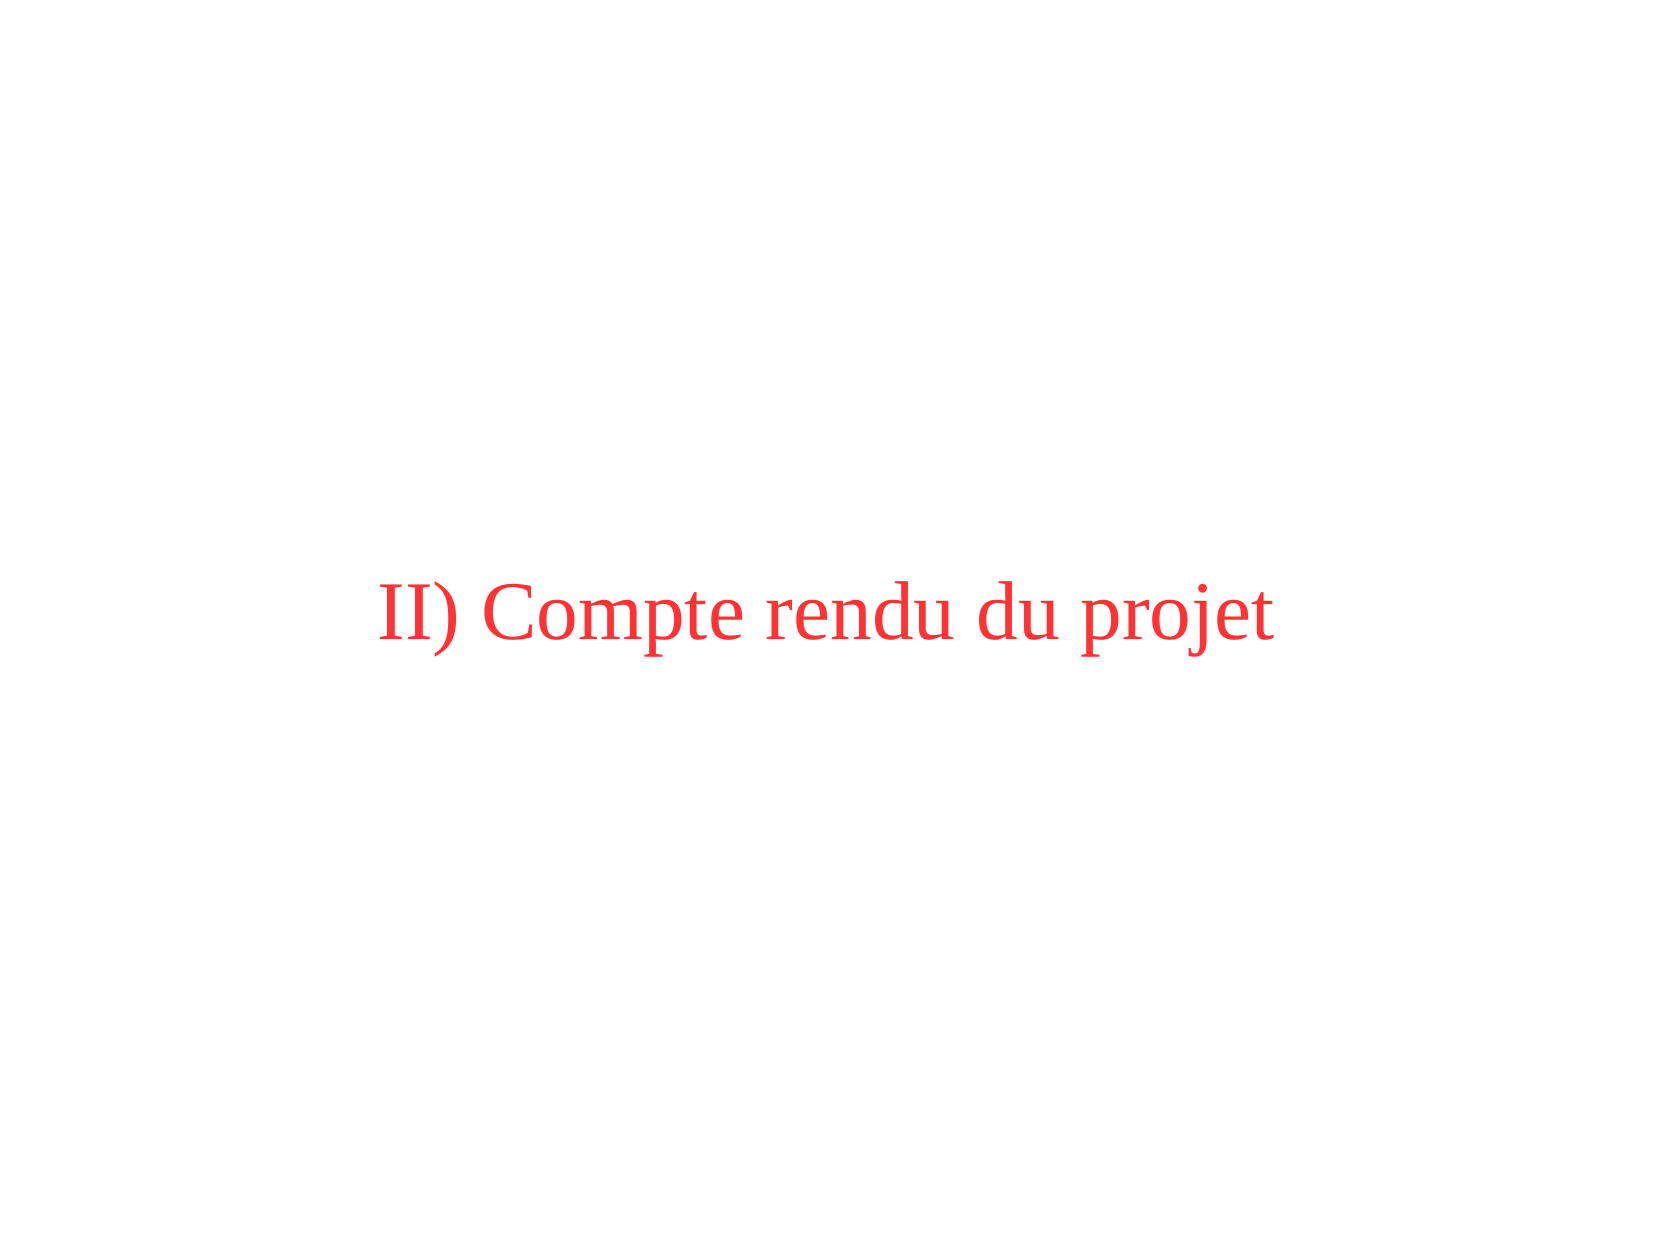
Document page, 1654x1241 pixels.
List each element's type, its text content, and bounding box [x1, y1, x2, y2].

title II) Compte rendu du projet [82, 507, 1571, 715]
